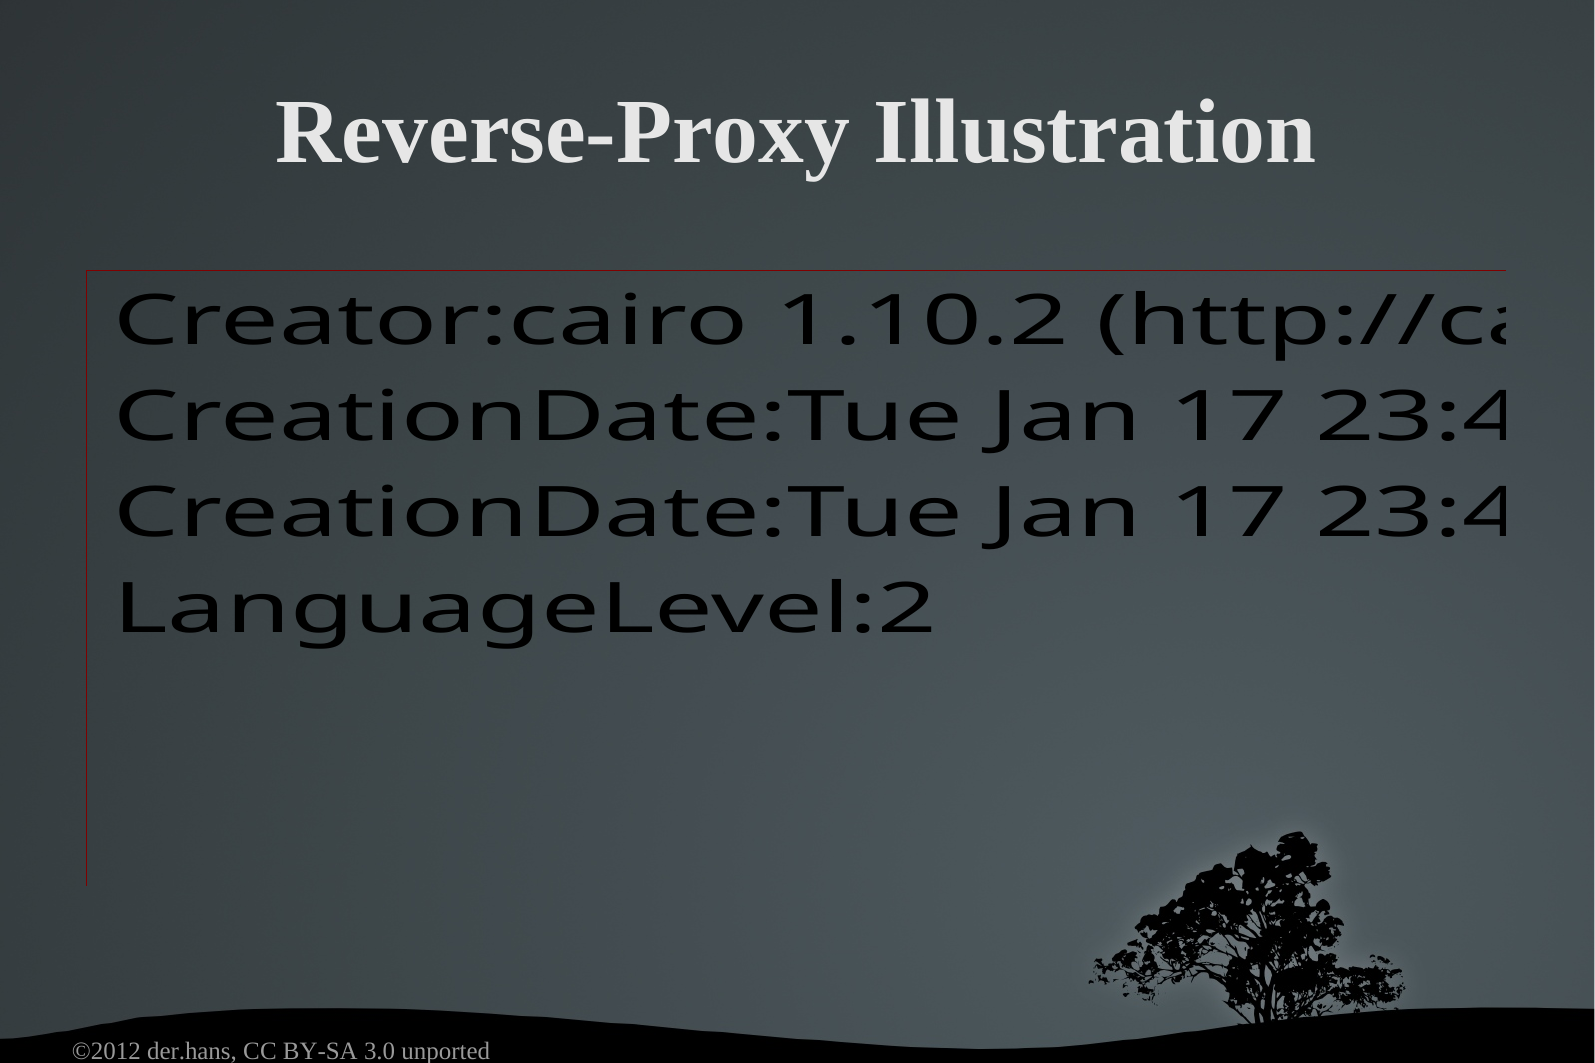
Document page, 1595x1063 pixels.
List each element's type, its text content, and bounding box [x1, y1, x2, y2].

title Reverse-Proxy Illustration [79, 42, 1515, 220]
picture [0, 0, 1595, 1063]
list [814, 248, 1516, 951]
picture [430, 1049, 435, 1058]
